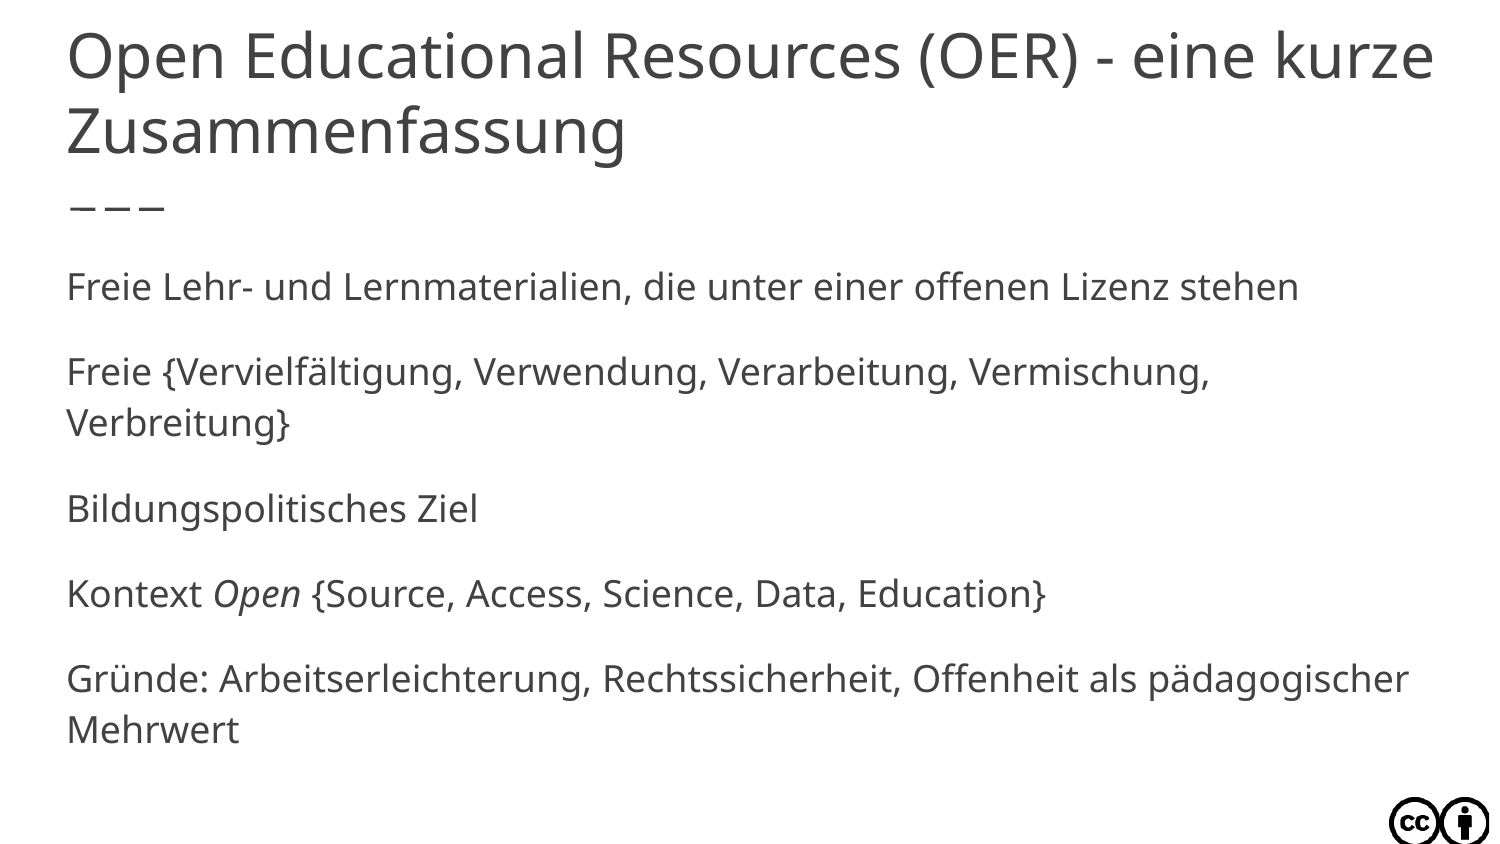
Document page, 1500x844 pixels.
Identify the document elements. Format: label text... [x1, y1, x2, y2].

title Open Educational Resources (OER) - eine kurze Zusammenfassung [51, 61, 1491, 182]
picture [1389, 797, 1490, 844]
list Freie Lehr- und Lernmaterialien, die unter einer offenen Lizenz stehen Freie {Vervielfältigung, Verwendung, Verarbeitung, Vermischung, Verbreitung} Bildungspolitisches Ziel Kontext Open {Source, Access, Science, Data, Education} Gründe: Arbeitserleichterung, Rechtssicherheit, Offenheit als pädagogischer Mehrwert [51, 240, 1449, 750]
